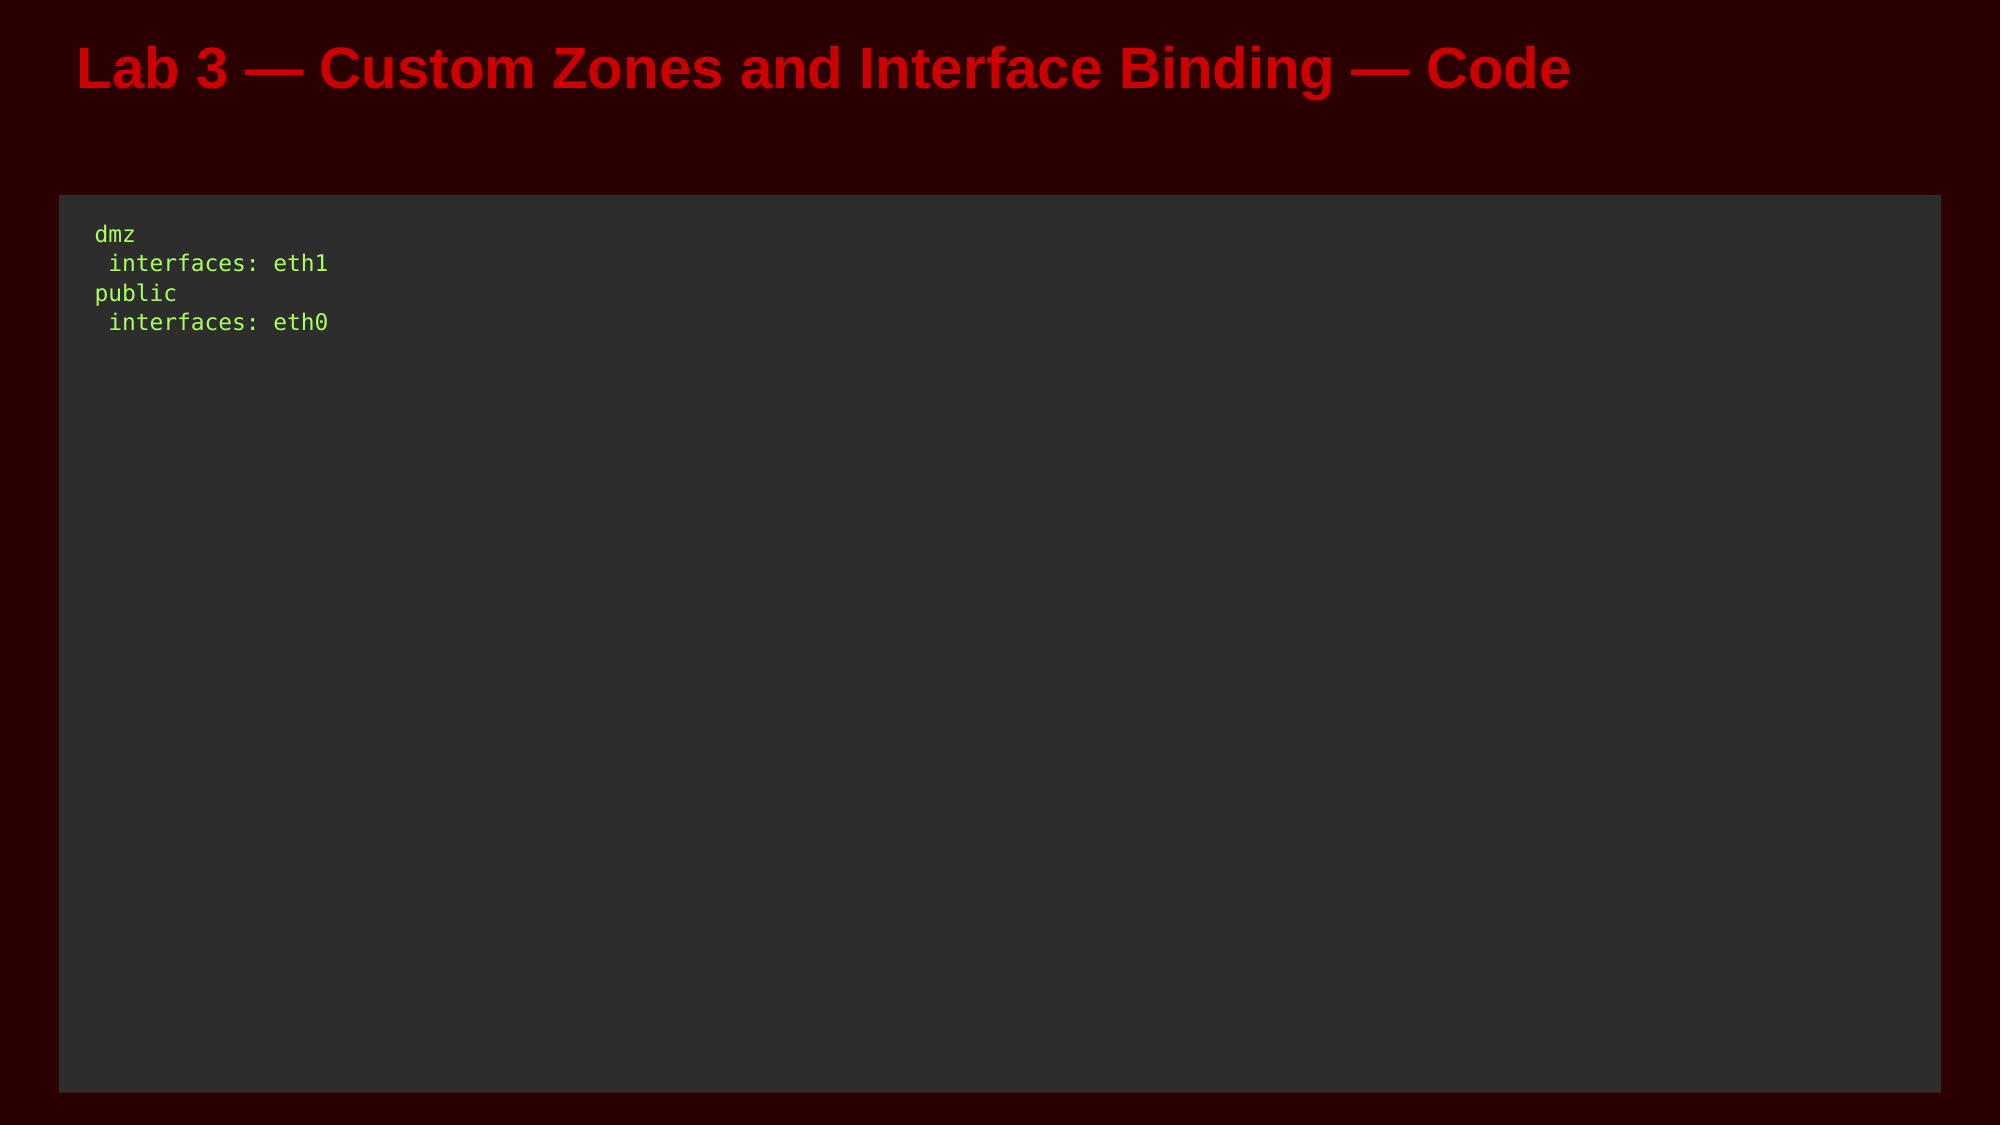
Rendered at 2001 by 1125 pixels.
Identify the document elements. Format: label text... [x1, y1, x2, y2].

text_box Lab 3 — Custom Zones and Interface Binding — Code [59, 23, 1942, 178]
text_box dmz interfaces: eth1 public interfaces: eth0 [59, 194, 1942, 1093]
